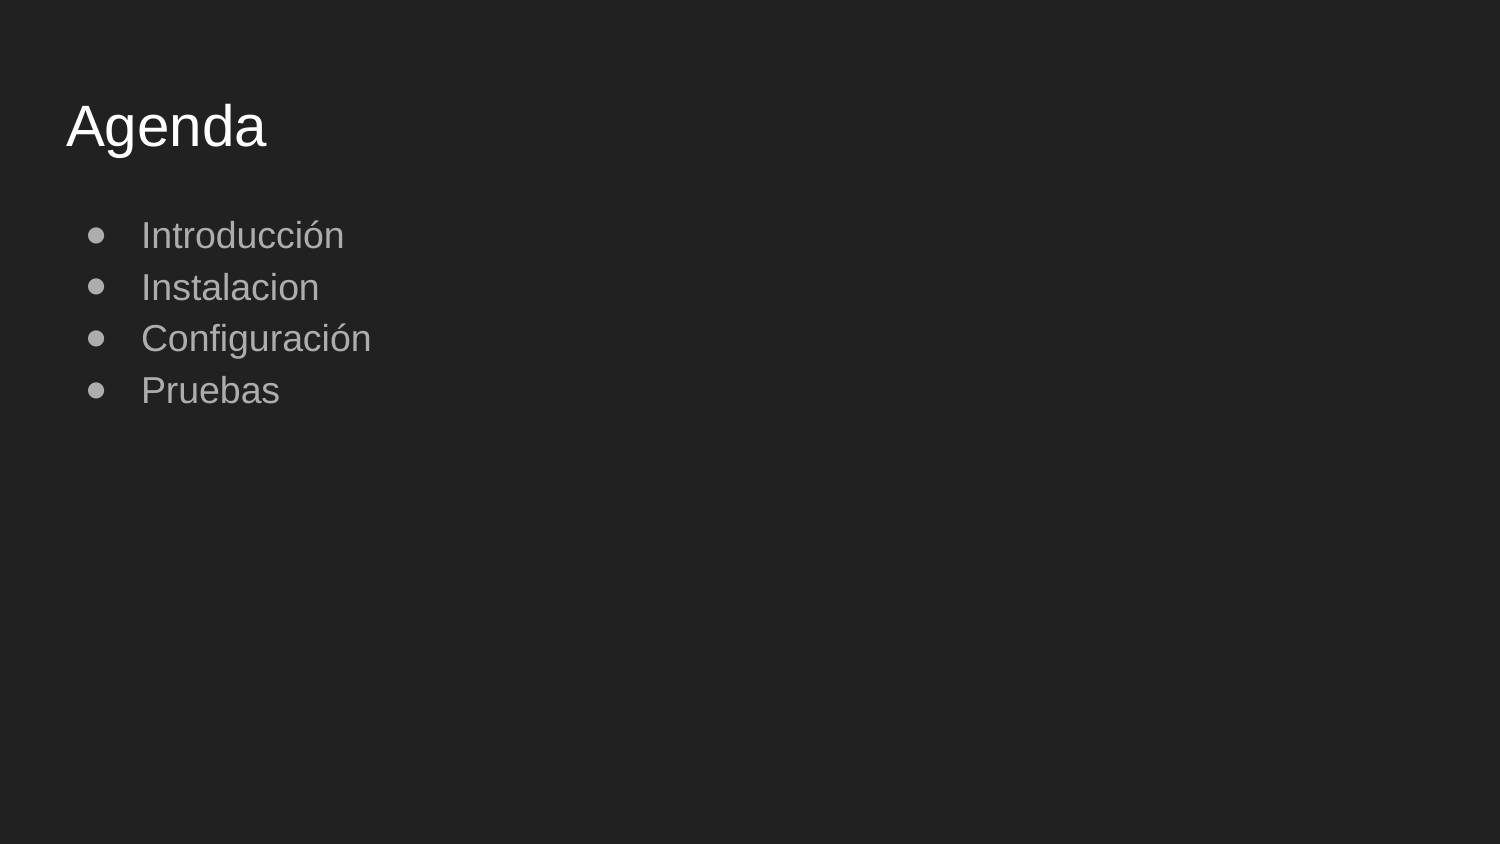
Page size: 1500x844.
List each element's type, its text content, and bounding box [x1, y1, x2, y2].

title Agenda [51, 72, 1449, 167]
list Introducción Instalacion Configuración Pruebas [51, 189, 1449, 750]
